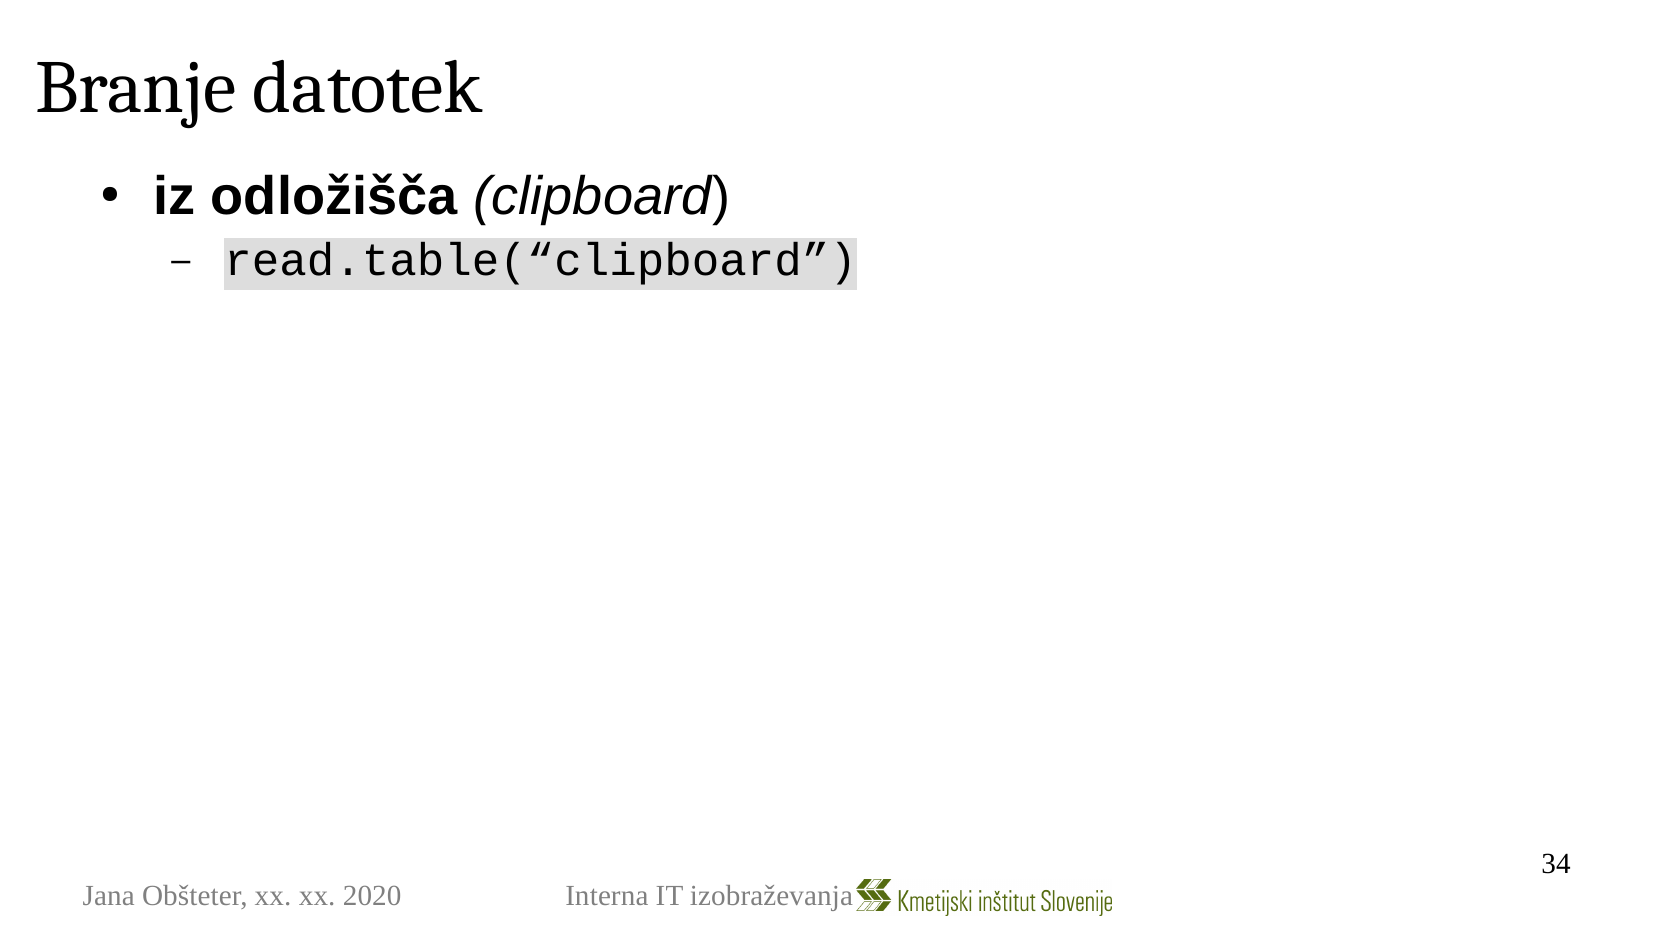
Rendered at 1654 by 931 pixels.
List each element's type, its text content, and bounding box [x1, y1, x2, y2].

title Branje datotek [35, 21, 1524, 154]
list iz odložišča (clipboard) read.table(“clipboard”) [82, 165, 1630, 839]
picture [856, 879, 1112, 916]
